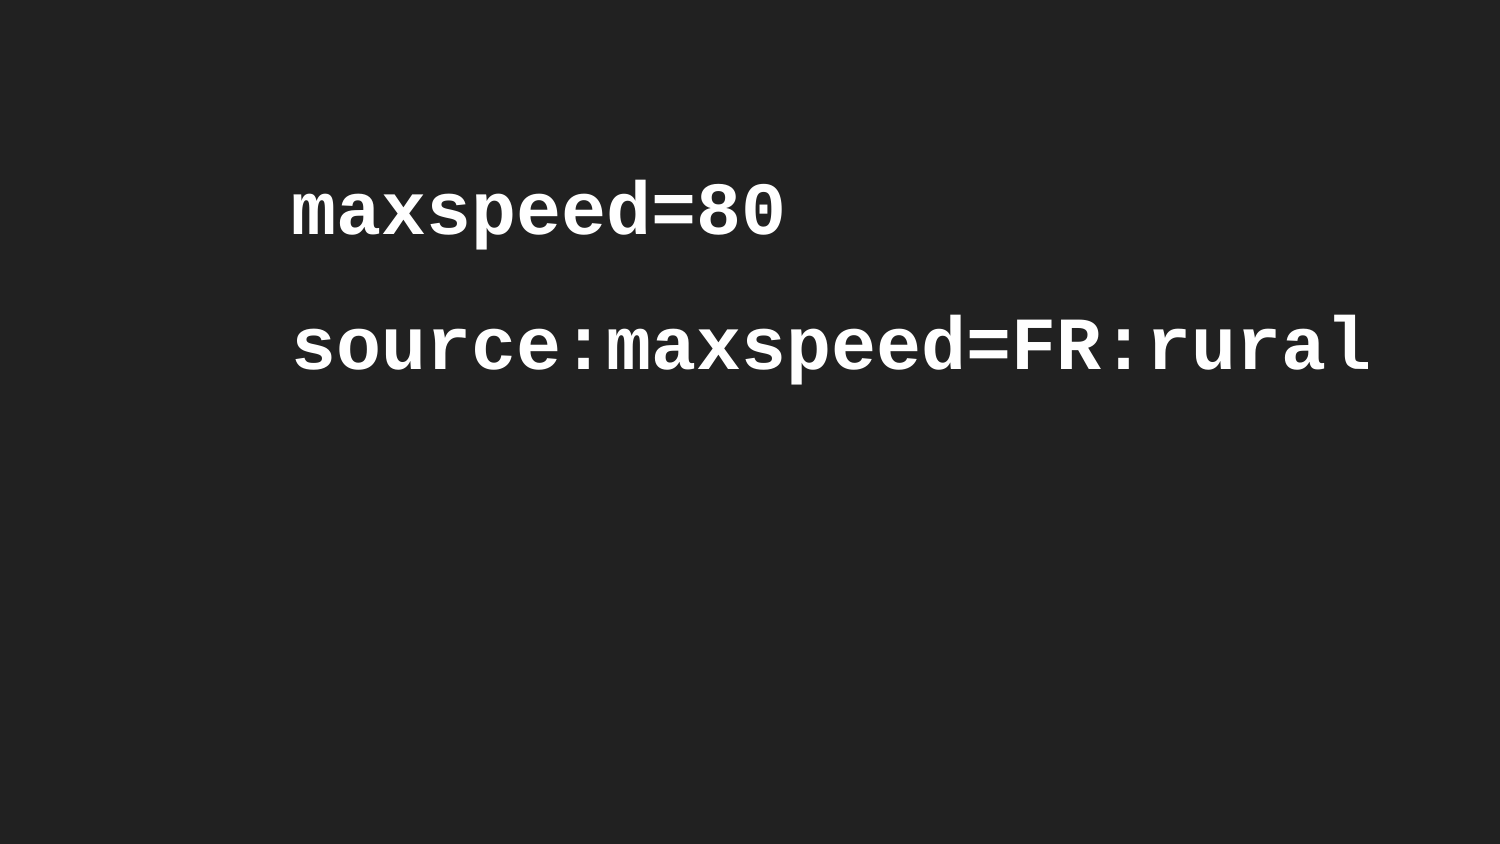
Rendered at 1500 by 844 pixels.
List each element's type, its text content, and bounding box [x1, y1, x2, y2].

title maxspeed=80 source:maxspeed=FR:rural [51, 99, 1449, 755]
